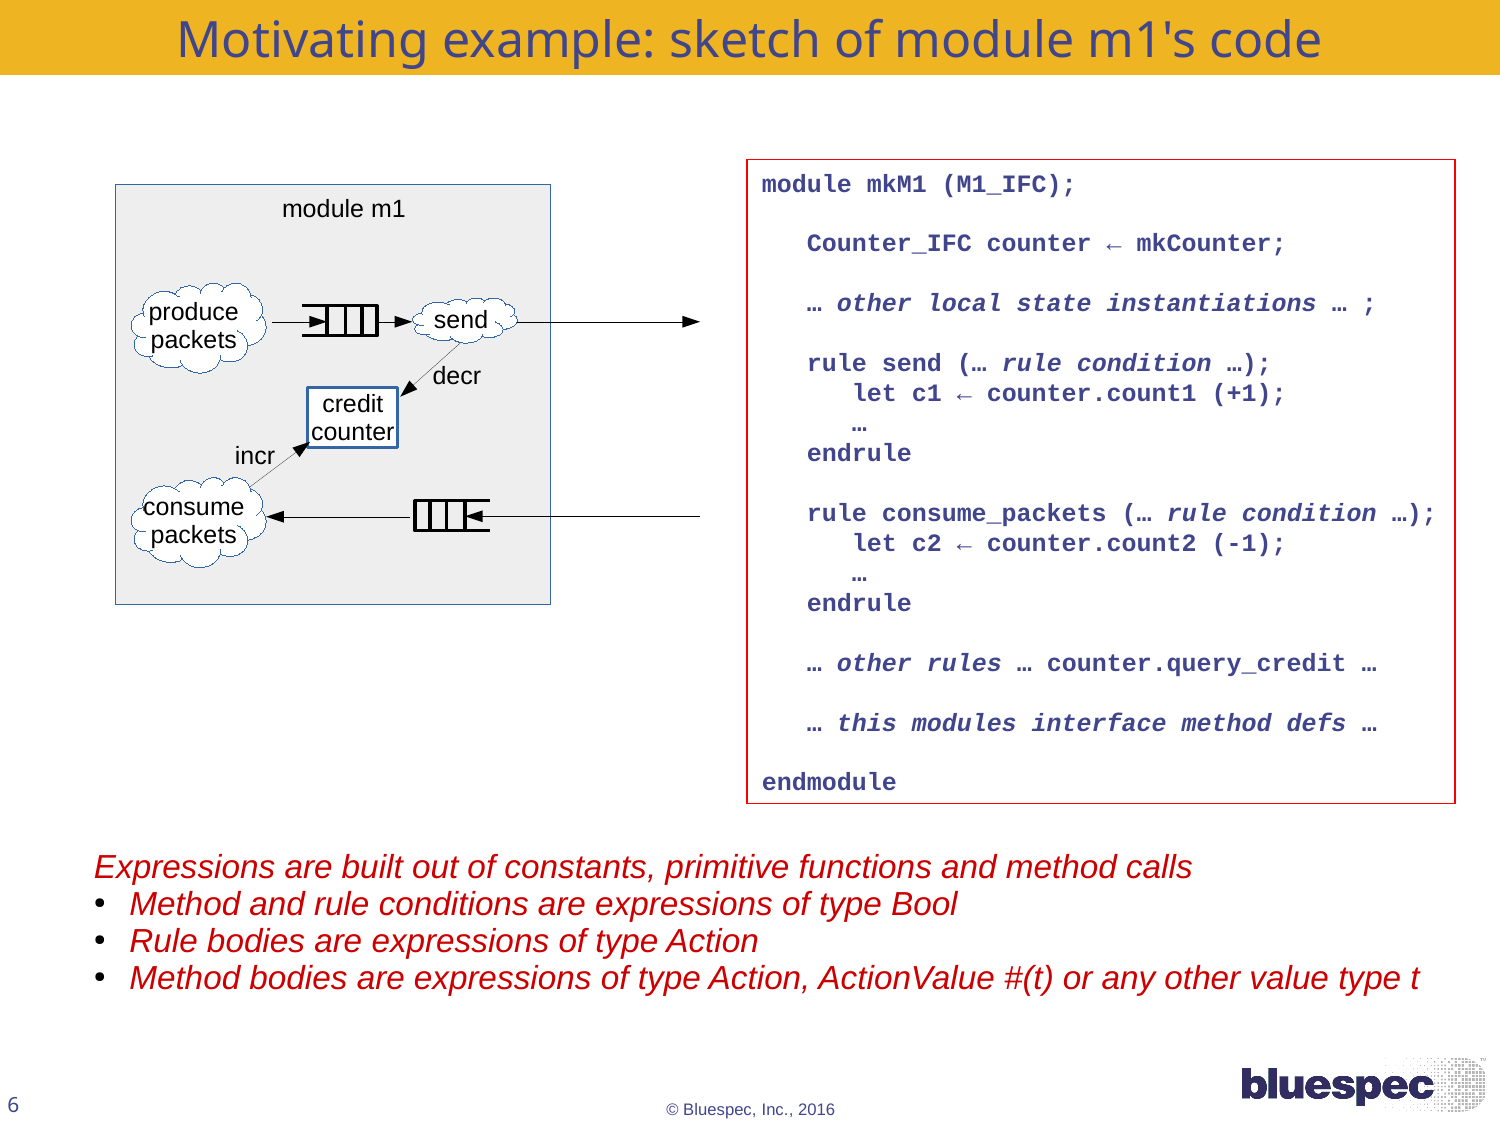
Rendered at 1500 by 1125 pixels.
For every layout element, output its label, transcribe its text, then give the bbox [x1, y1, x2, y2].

text_box decr [417, 354, 497, 398]
text_box [364, 307, 375, 334]
text_box credit counter [307, 387, 398, 448]
text_box send [412, 298, 518, 344]
text_box [347, 307, 360, 334]
text_box incr [220, 434, 291, 478]
text_box [448, 502, 463, 529]
picture [1242, 1058, 1487, 1112]
text_box [329, 307, 344, 334]
text_box module m1 [267, 187, 422, 231]
text_box [432, 502, 445, 529]
slide_number <number> [7, 1044, 320, 1120]
text_box Expressions are built out of constants, primitive functions and method calls Method and rule conditions are expressions of type Bool Rule bodies are expressions of type Action Method bodies are expressions of type Action, ActionValue #(t) or any other value type t [79, 841, 1437, 1007]
text_box consume packets [131, 477, 267, 568]
text_box produce packets [131, 283, 267, 374]
text_box module mkM1 (M1_IFC); Counter_IFC counter ← mkCounter; … other local state instantiations … ; rule send (… rule condition …); let c1 ← counter.count1 (+1); … endrule rule consume_packets (… rule condition …); let c2 ← counter.count2 (-1); … endrule … other rules … counter.query_credit … … this modules interface method defs … endmodule [747, 159, 1456, 804]
text_box [417, 502, 428, 529]
text_box Motivating example: sketch of module m1's code [0, 0, 1500, 75]
text_box [115, 184, 551, 605]
